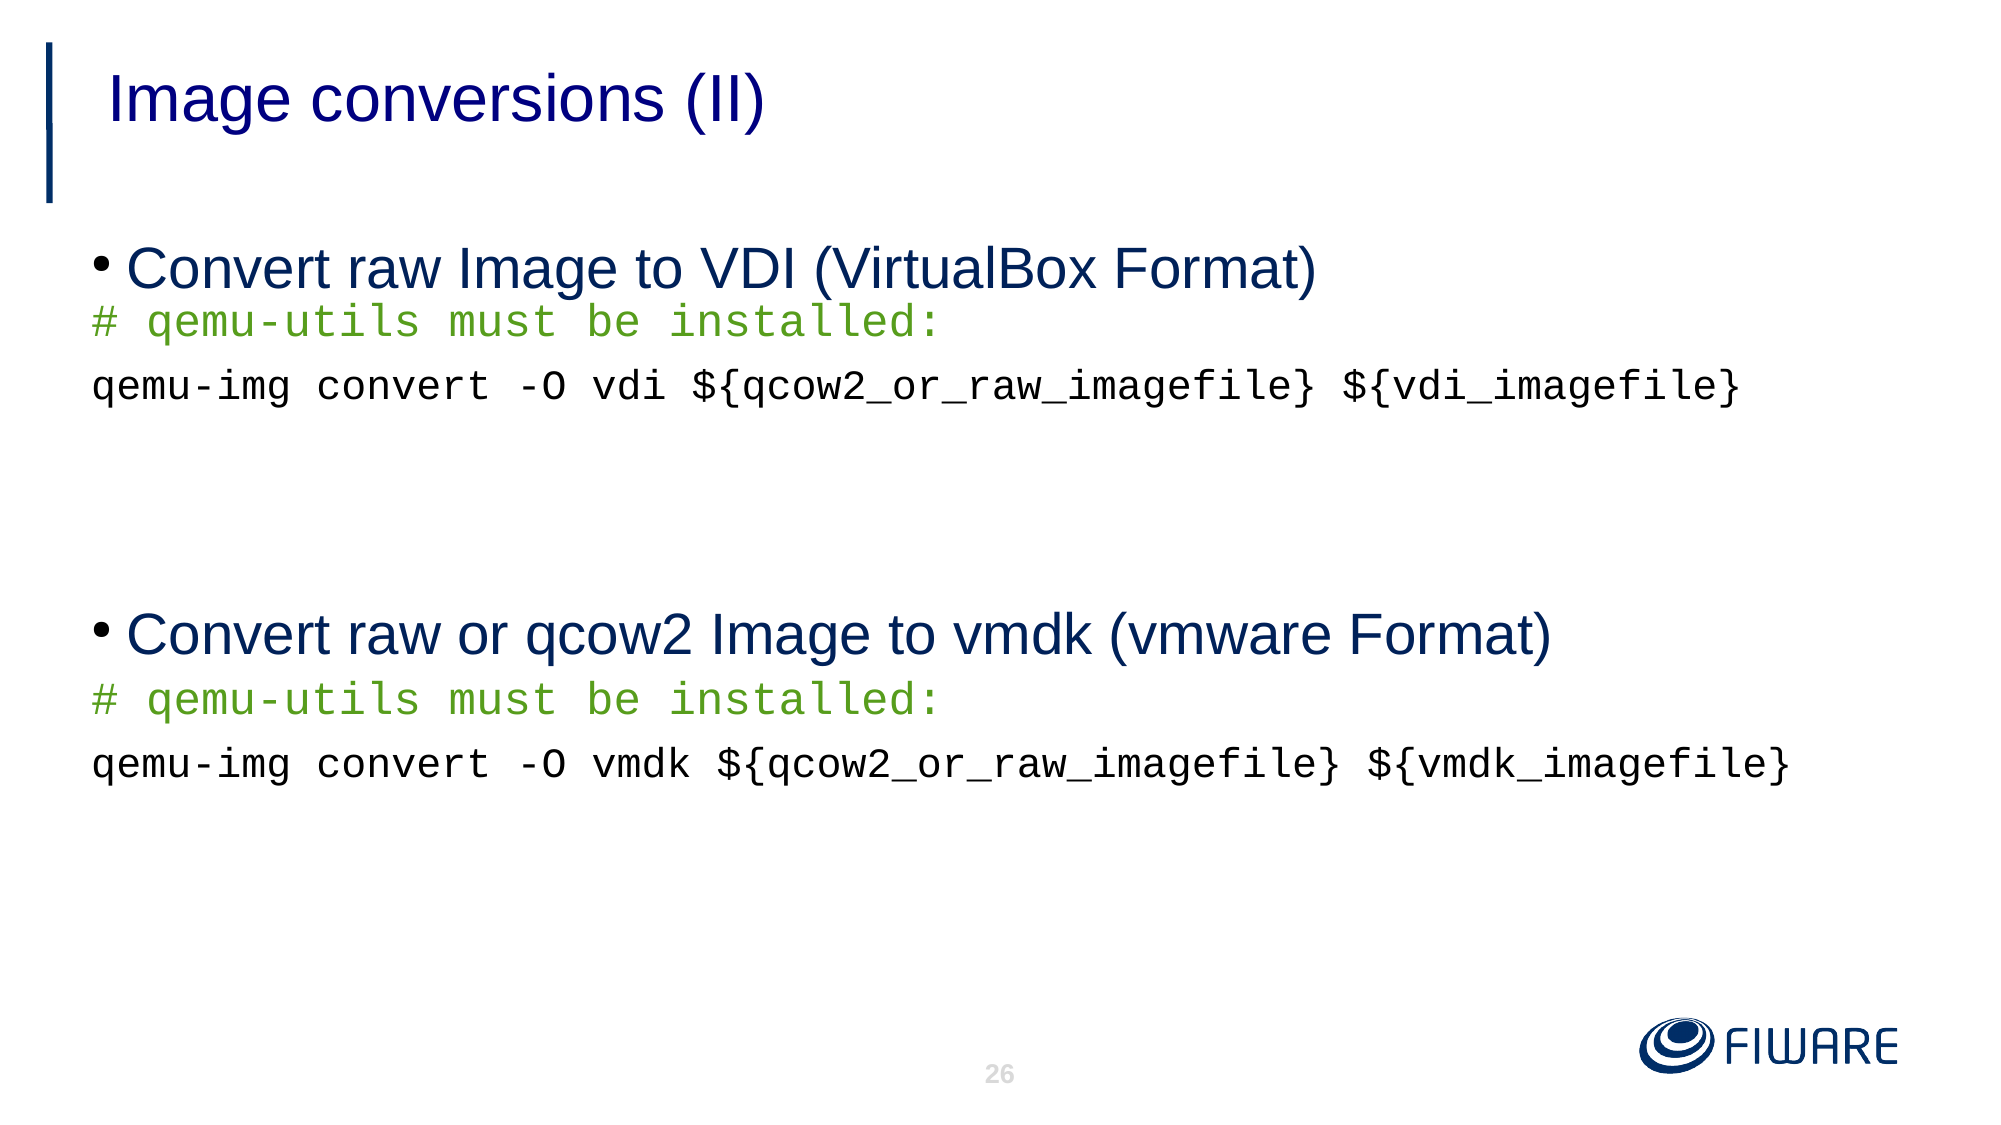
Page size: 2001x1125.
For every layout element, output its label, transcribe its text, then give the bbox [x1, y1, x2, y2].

text_box Convert raw or qcow2 Image to vmdk (vmware Format) [76, 578, 1902, 661]
text_box # qemu-utils must be installed: qemu-img convert -O vmdk ${qcow2_or_raw_imagefile} ${vmdk_imagefile} [76, 661, 1902, 793]
title Image conversions (II) [92, 47, 1704, 154]
slide_number <number> [887, 1042, 1113, 1103]
picture [1635, 1012, 1905, 1077]
text_box # qemu-utils must be installed: qemu-img convert -O vdi ${qcow2_or_raw_imagefile} ${vdi_imagefile} [76, 283, 1902, 482]
text_box Convert raw Image to VDI (VirtualBox Format) [76, 212, 1902, 283]
